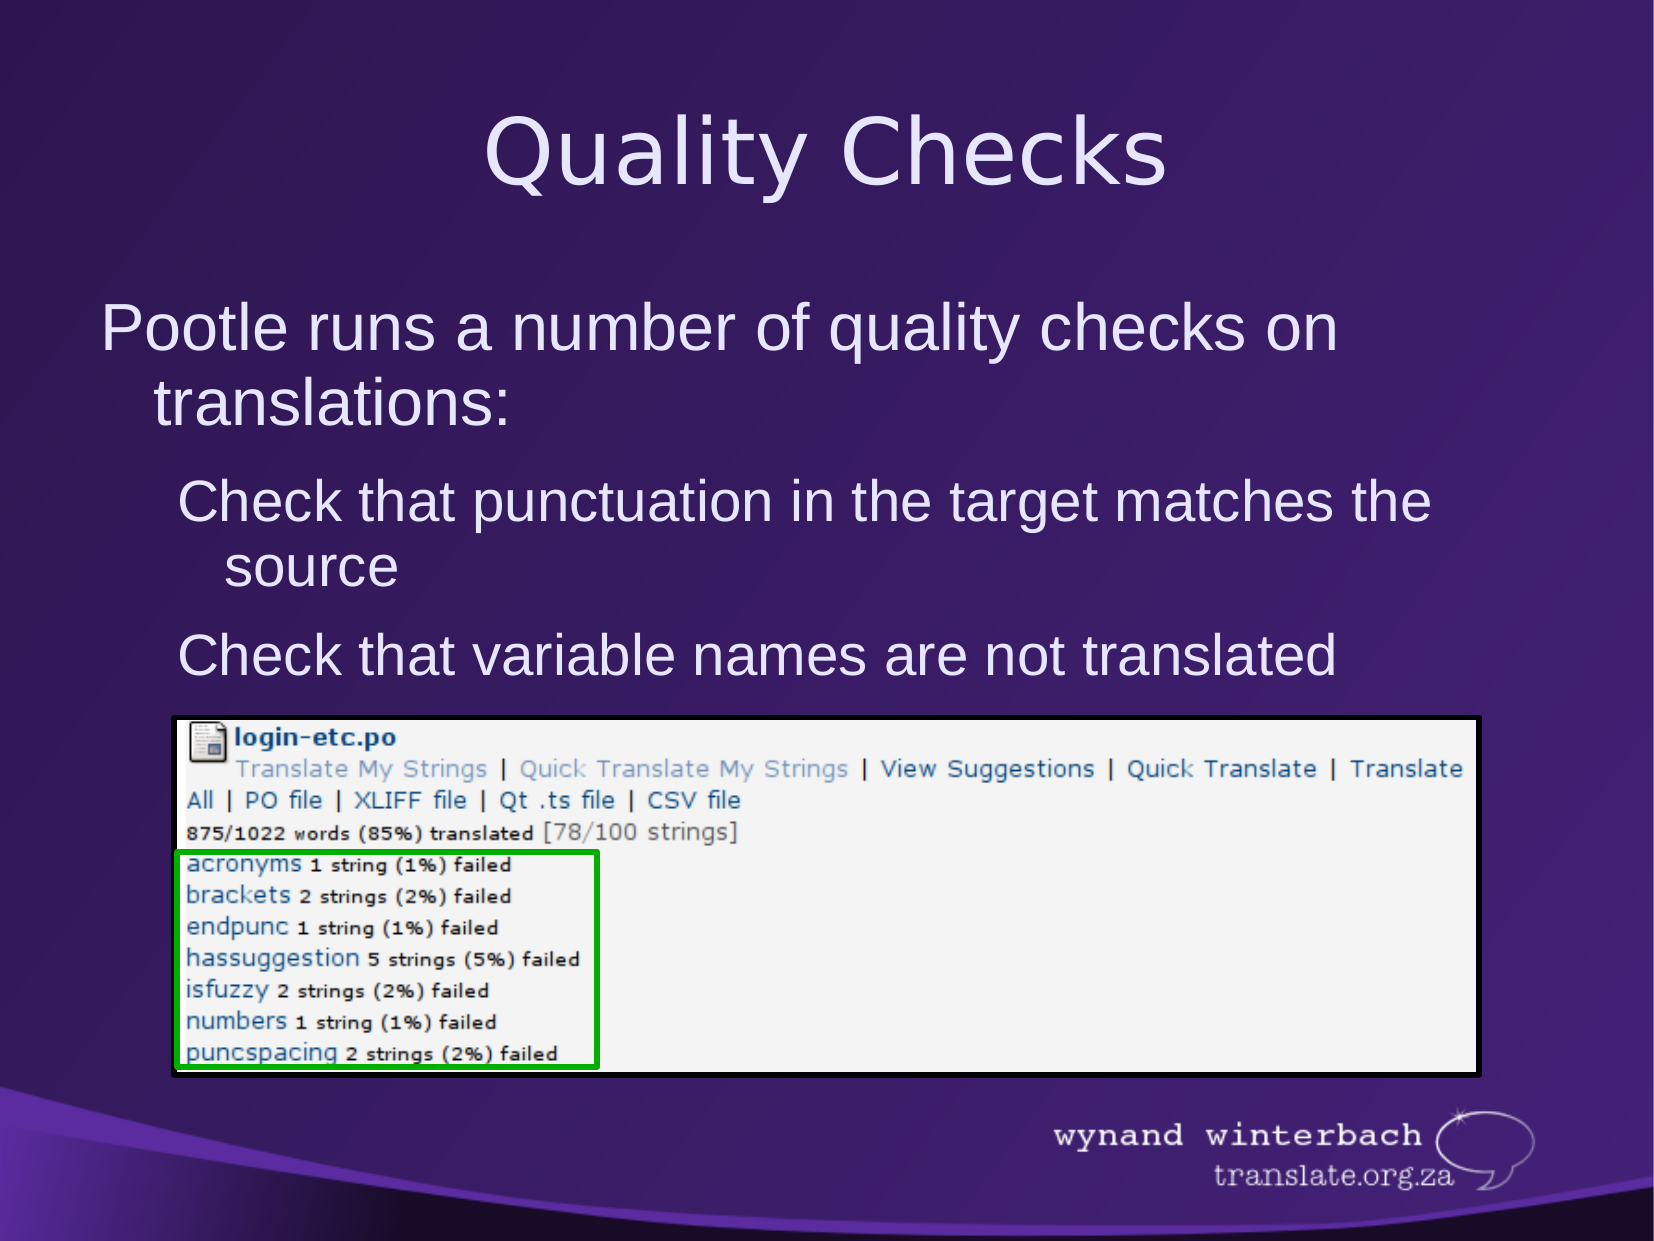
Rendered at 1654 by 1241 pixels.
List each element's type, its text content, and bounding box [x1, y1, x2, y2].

picture [0, 0, 1654, 1241]
title Quality Checks [82, 49, 1571, 257]
list Pootle runs a number of quality checks on translations: Check that punctuation in the target matches the source Check that variable names are not translated [82, 290, 1565, 688]
